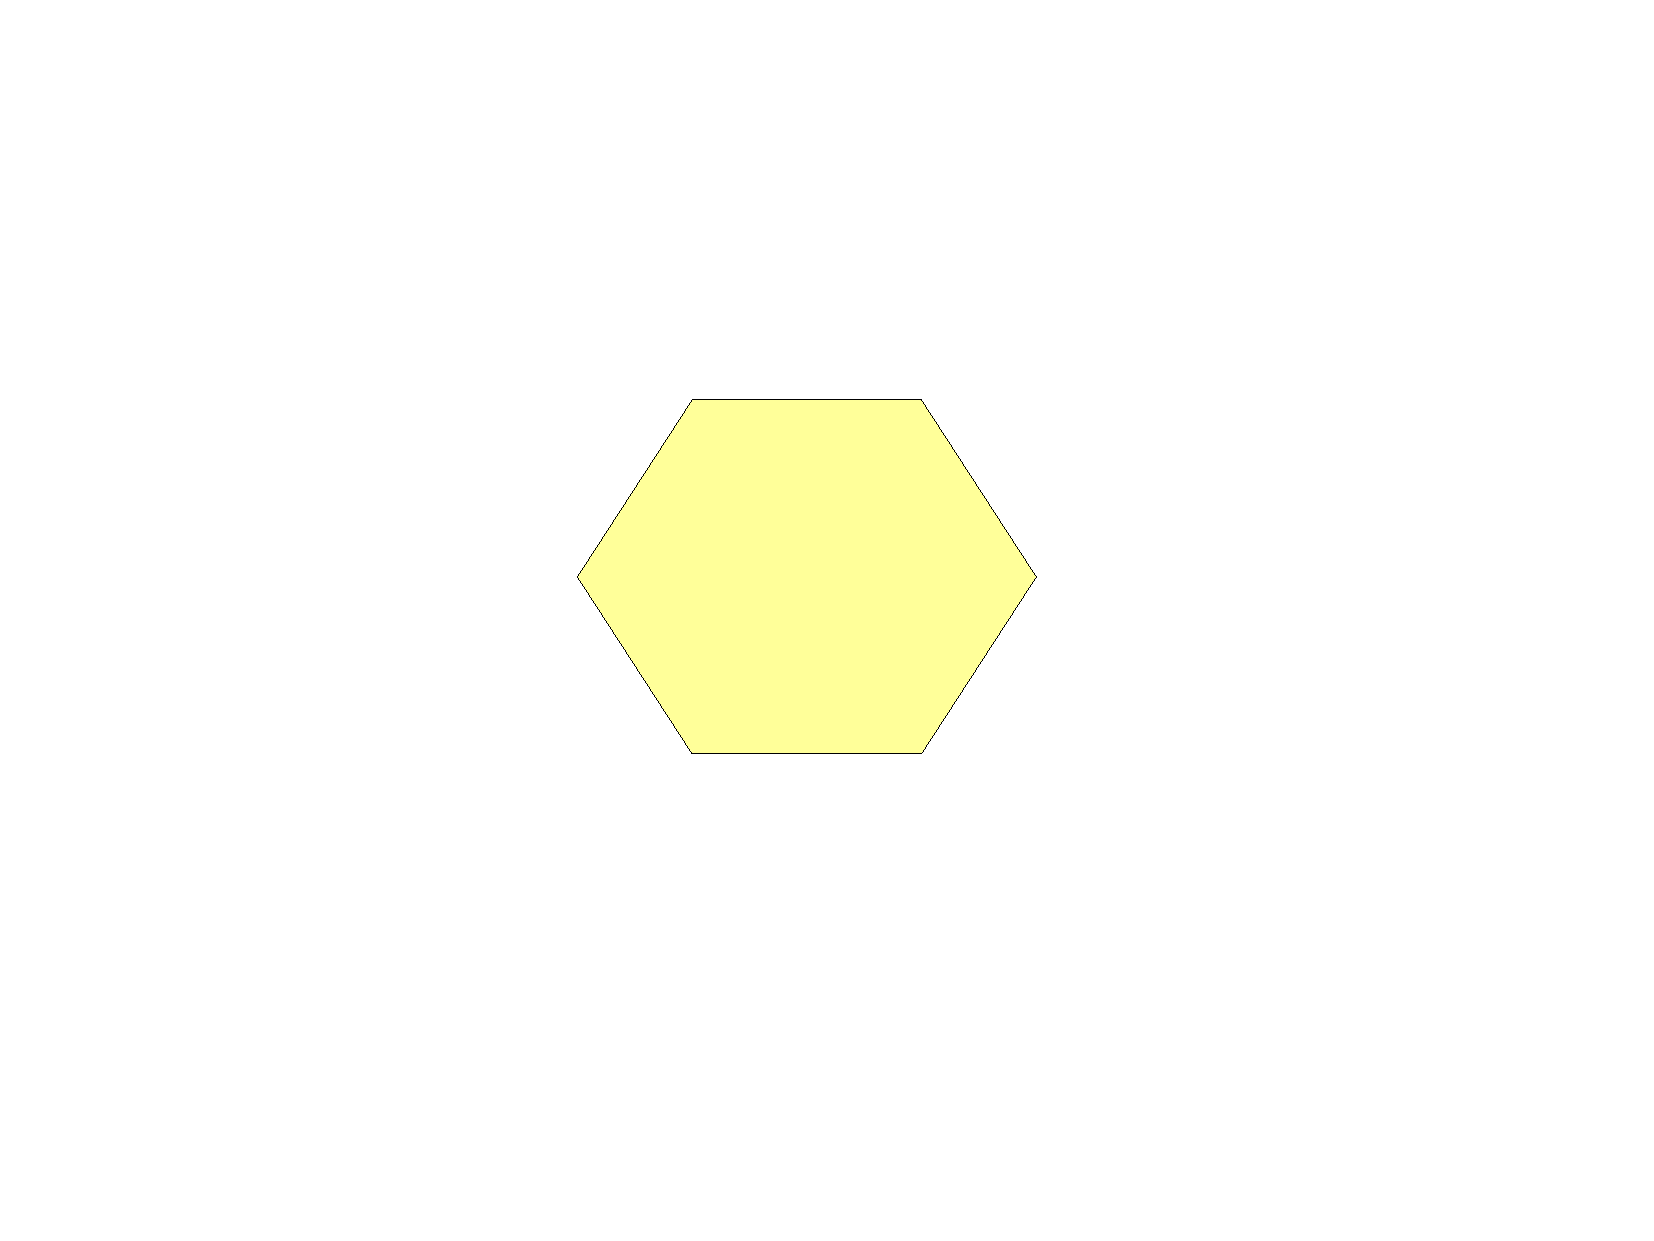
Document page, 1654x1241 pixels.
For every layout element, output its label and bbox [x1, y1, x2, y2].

text_box [577, 399, 1037, 754]
